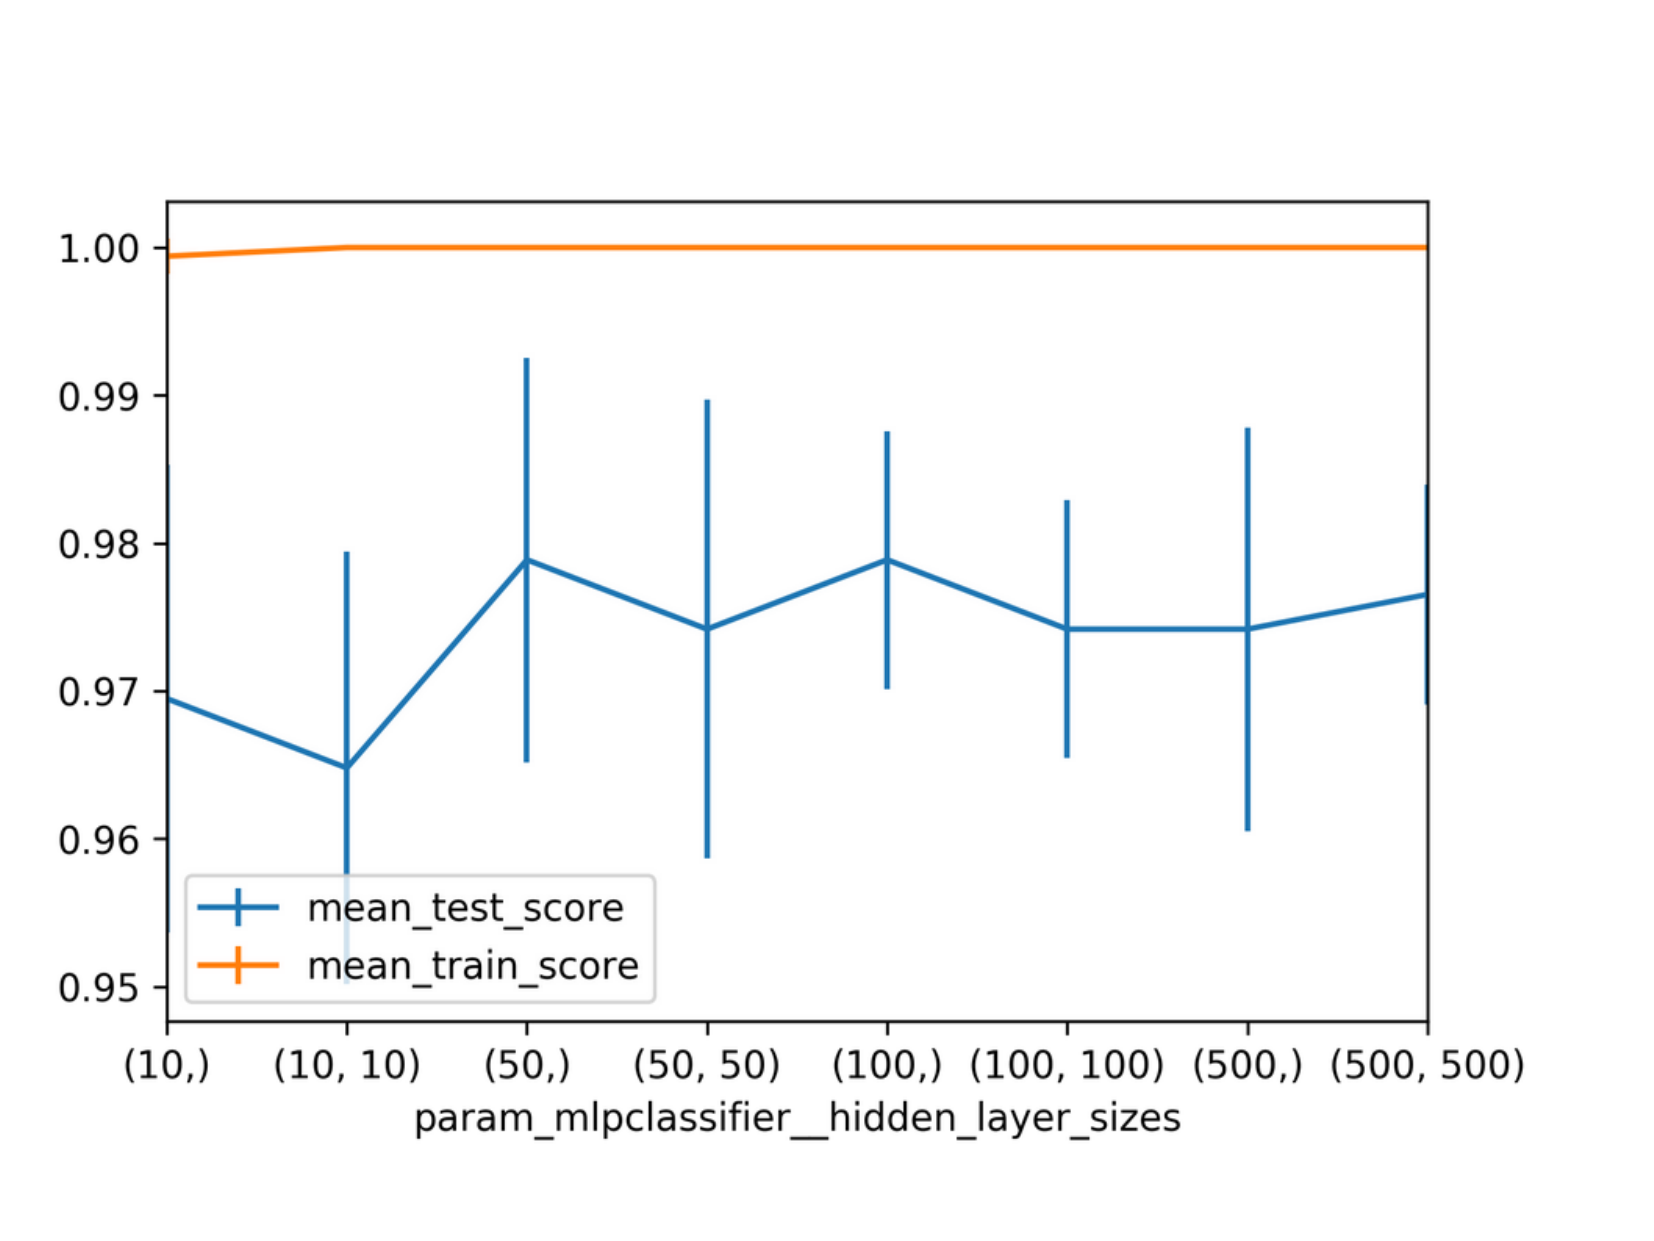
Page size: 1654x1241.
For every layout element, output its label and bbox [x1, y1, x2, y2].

picture [36, 164, 1576, 1150]
